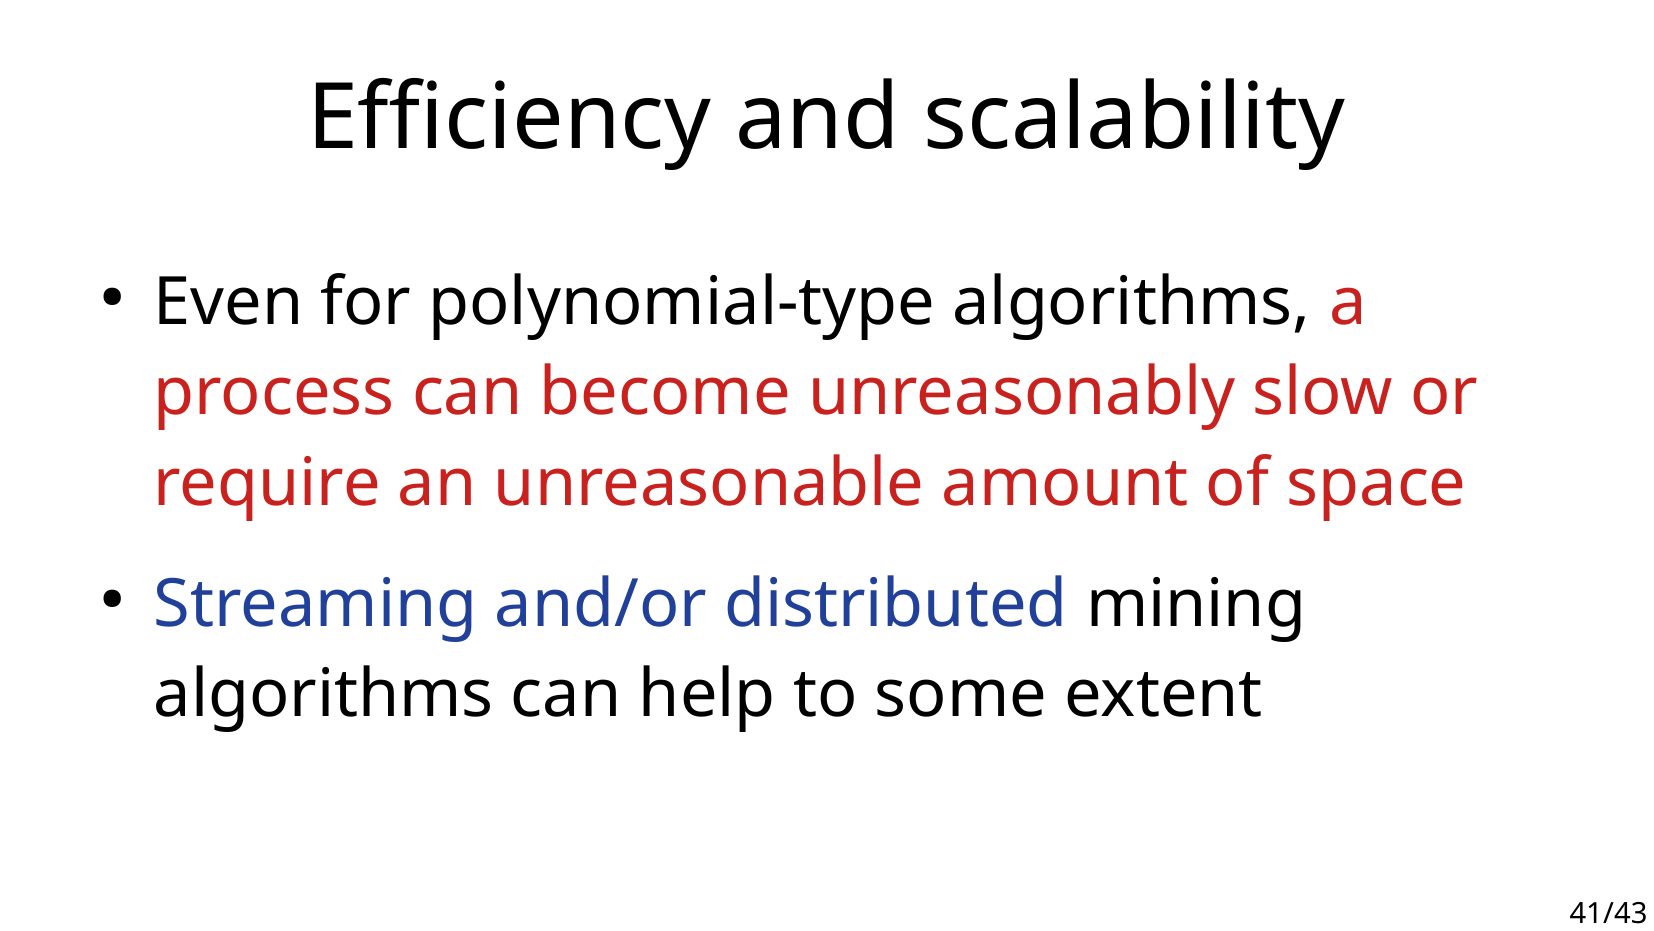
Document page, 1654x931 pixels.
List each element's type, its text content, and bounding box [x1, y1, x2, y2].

list Even for polynomial-type algorithms, a process can become unreasonably slow or require an unreasonable amount of space Streaming and/or distributed mining algorithms can help to some extent [82, 253, 1571, 901]
title Efficiency and scalability [82, 1, 1571, 226]
